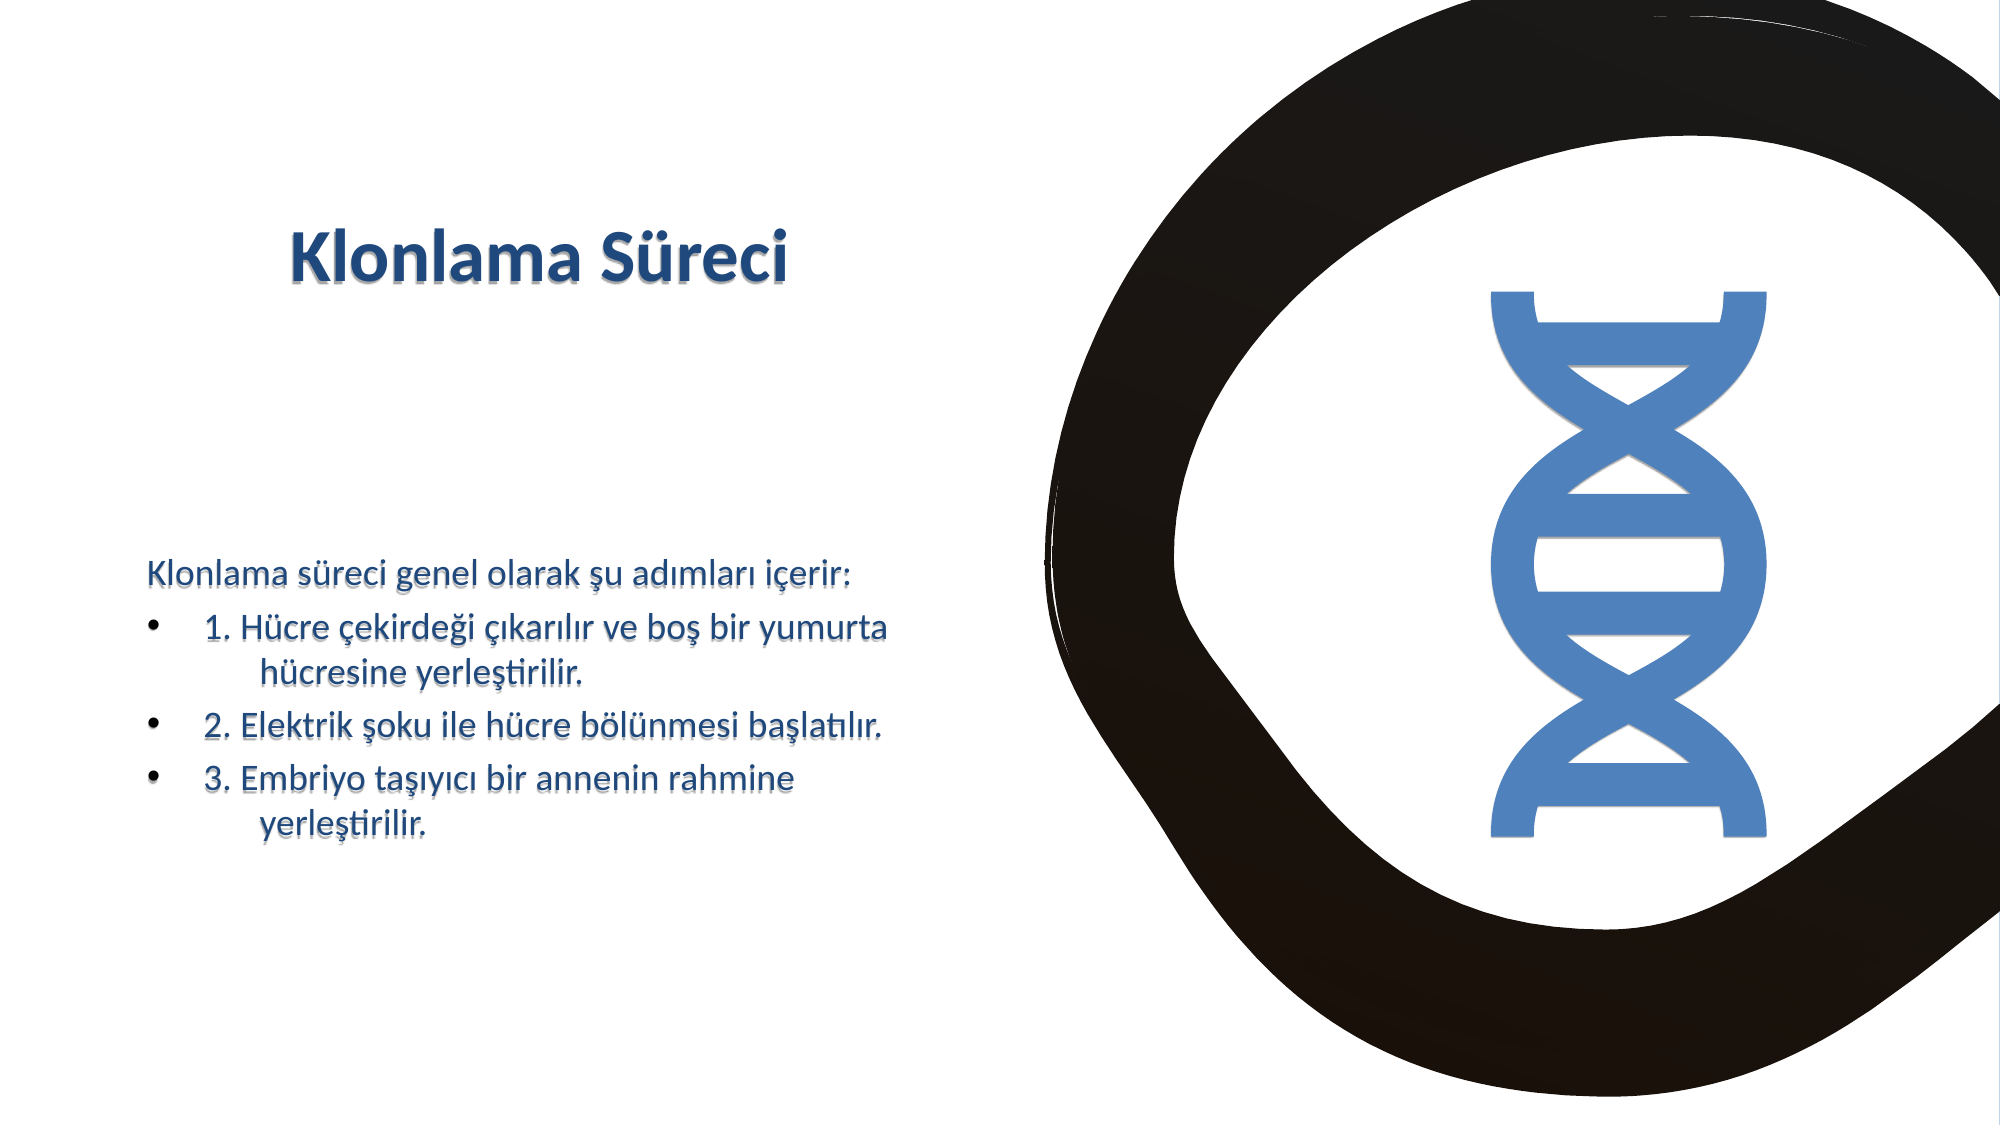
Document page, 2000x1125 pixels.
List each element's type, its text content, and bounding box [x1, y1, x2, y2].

title Klonlama Süreci [131, 131, 949, 371]
text_box [0, 0, 2000, 1125]
list Klonlama süreci genel olarak şu adımları içerir: 1. Hücre çekirdeği çıkarılır ve boş bir yumurta hücresine yerleştirilir. 2. Elektrik şoku ile hücre bölünmesi başlatılır. 3. Embriyo taşıyıcı bir annenin rahmine yerleştirilir. [131, 397, 949, 995]
picture [1331, 267, 1926, 862]
